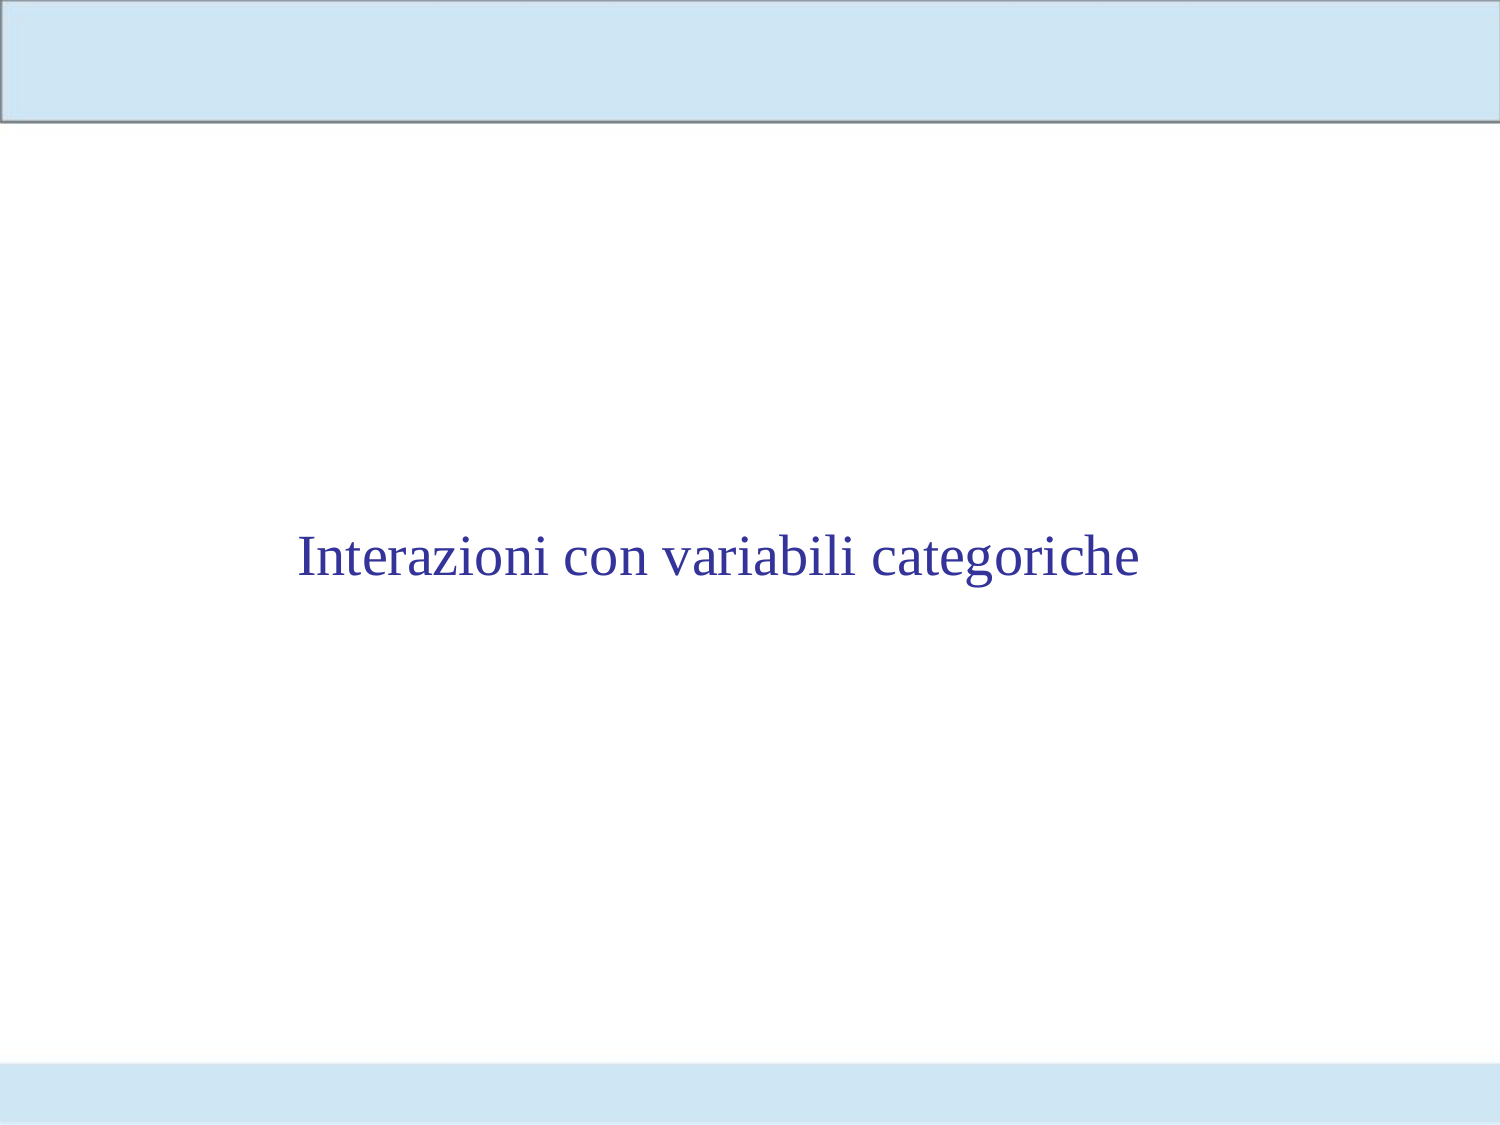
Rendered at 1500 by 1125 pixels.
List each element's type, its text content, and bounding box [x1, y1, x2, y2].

title Interazioni con variabili categoriche [187, 504, 1251, 601]
picture [0, 0, 1500, 1125]
